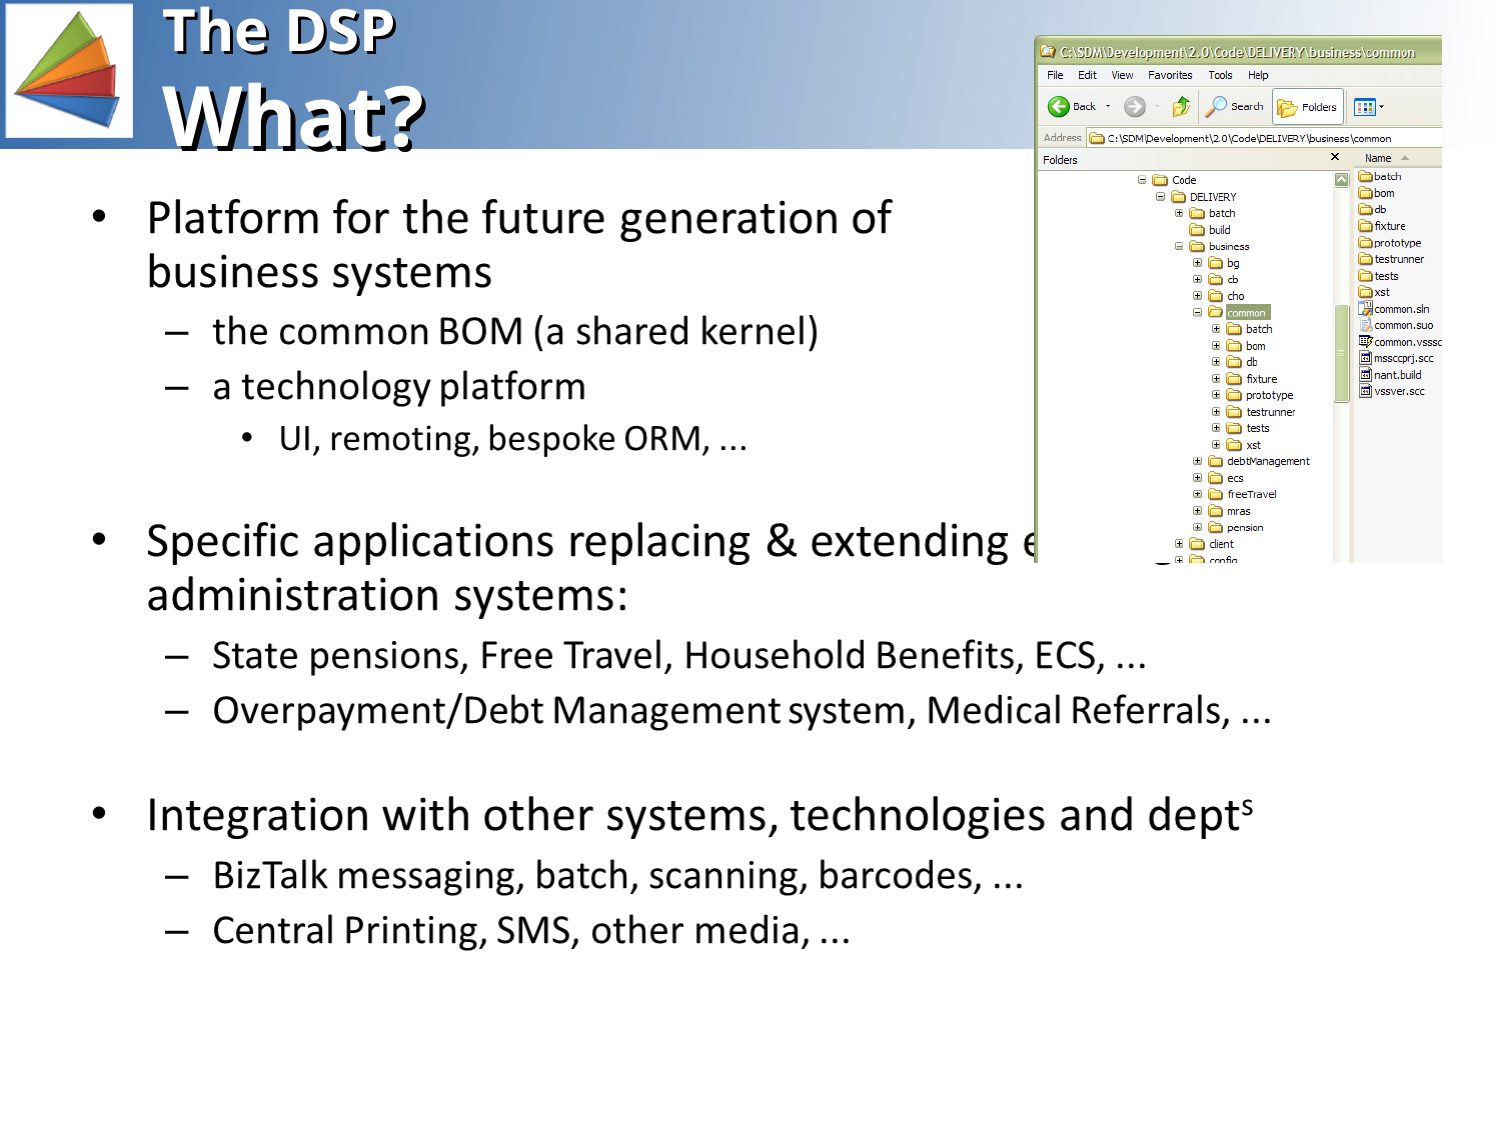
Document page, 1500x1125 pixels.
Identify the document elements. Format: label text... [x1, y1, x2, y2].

text_box [62, 171, 1426, 1006]
title The DSP What? [147, 0, 1500, 171]
picture [0, 0, 147, 149]
picture [1034, 35, 1442, 563]
